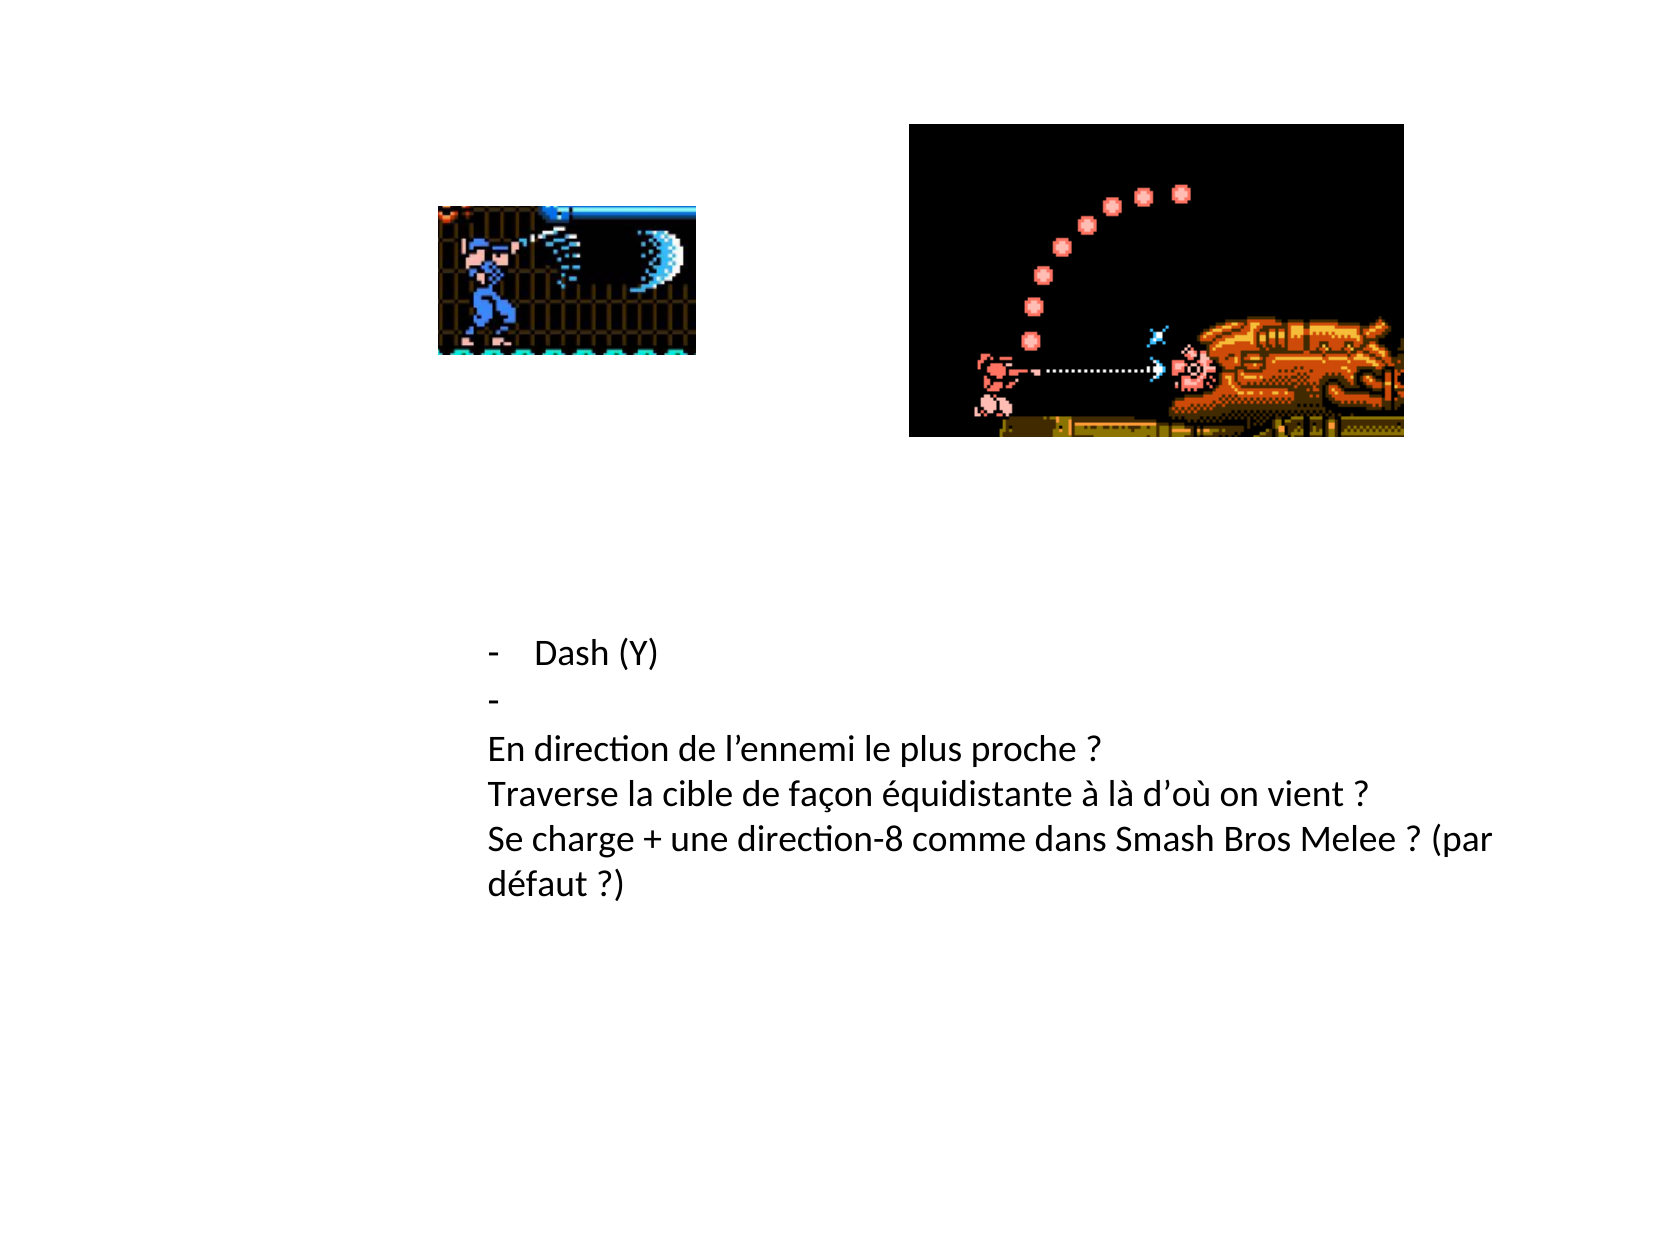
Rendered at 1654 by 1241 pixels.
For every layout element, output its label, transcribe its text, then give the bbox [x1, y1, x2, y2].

text_box Dash (Y) En direction de l’ennemi le plus proche ? Traverse la cible de façon équidistante à là d’où on vient ? Se charge + une direction-8 comme dans Smash Bros Melee ? (par défaut ?) [472, 620, 1536, 906]
picture [909, 124, 1404, 437]
picture [438, 206, 696, 355]
